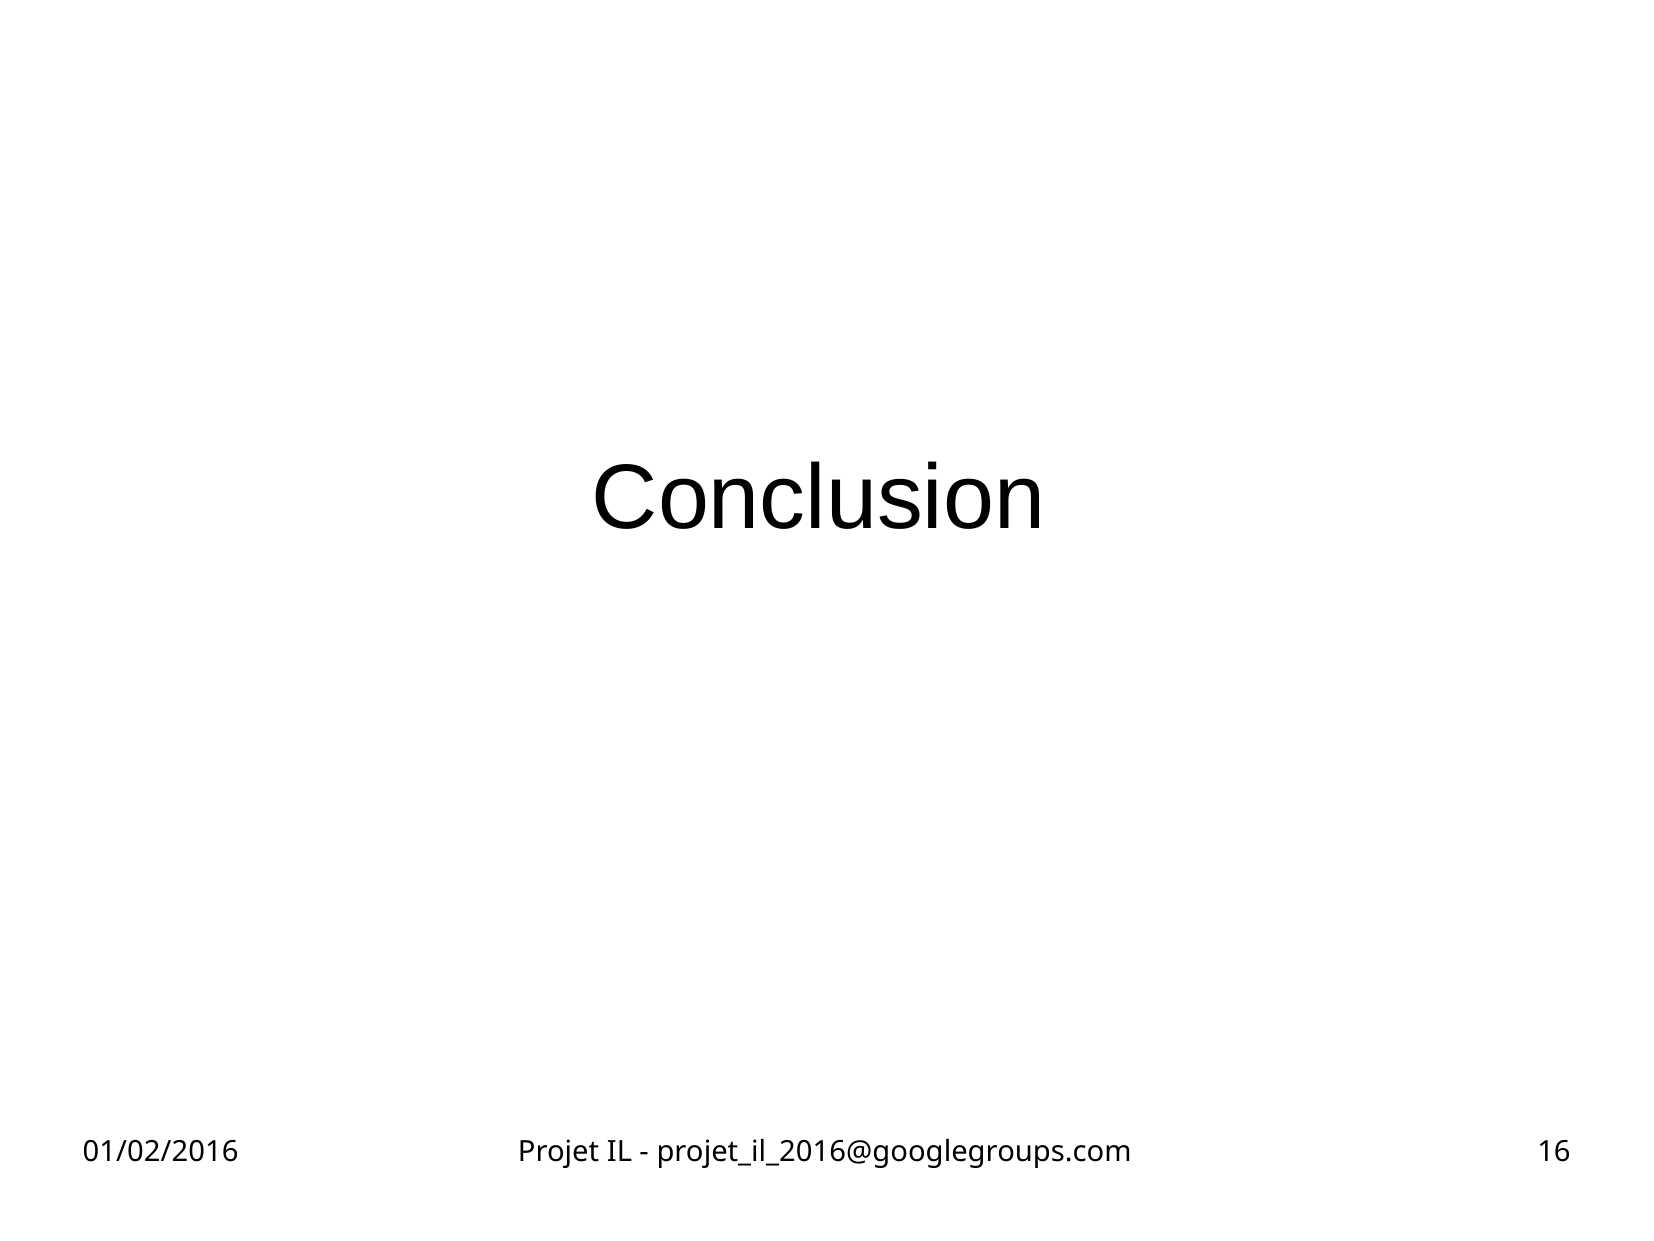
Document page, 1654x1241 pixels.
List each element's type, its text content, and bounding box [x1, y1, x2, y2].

title Conclusion [75, 392, 1564, 601]
